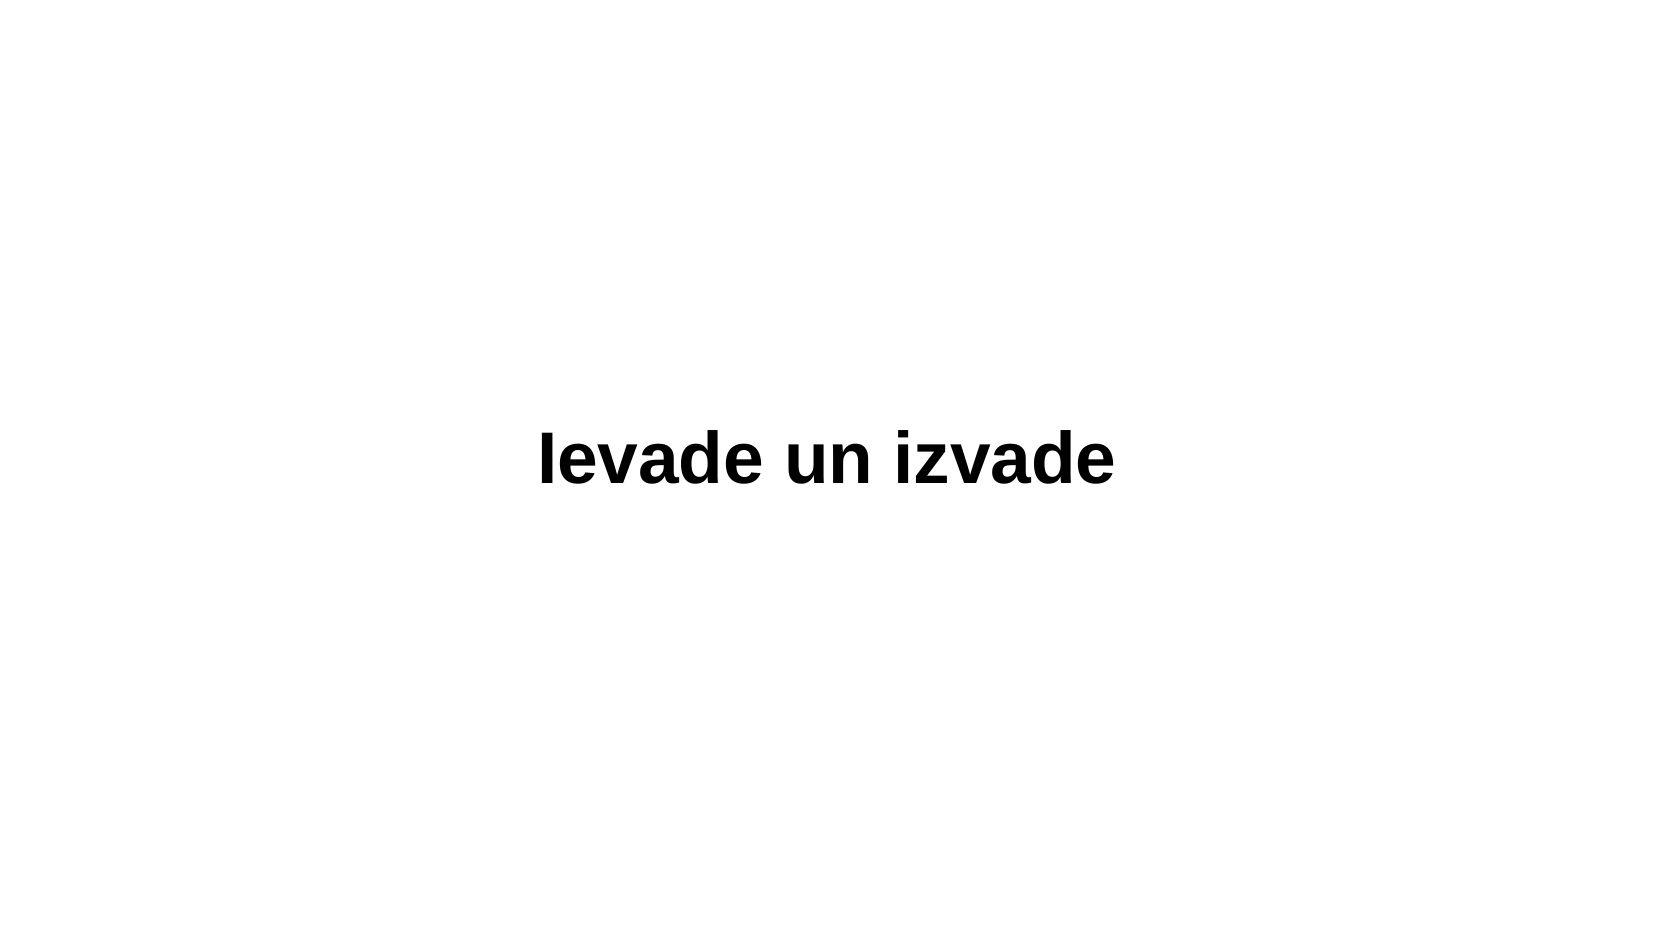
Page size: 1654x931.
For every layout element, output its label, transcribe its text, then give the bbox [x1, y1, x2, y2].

title Ievade un izvade [82, 380, 1571, 537]
